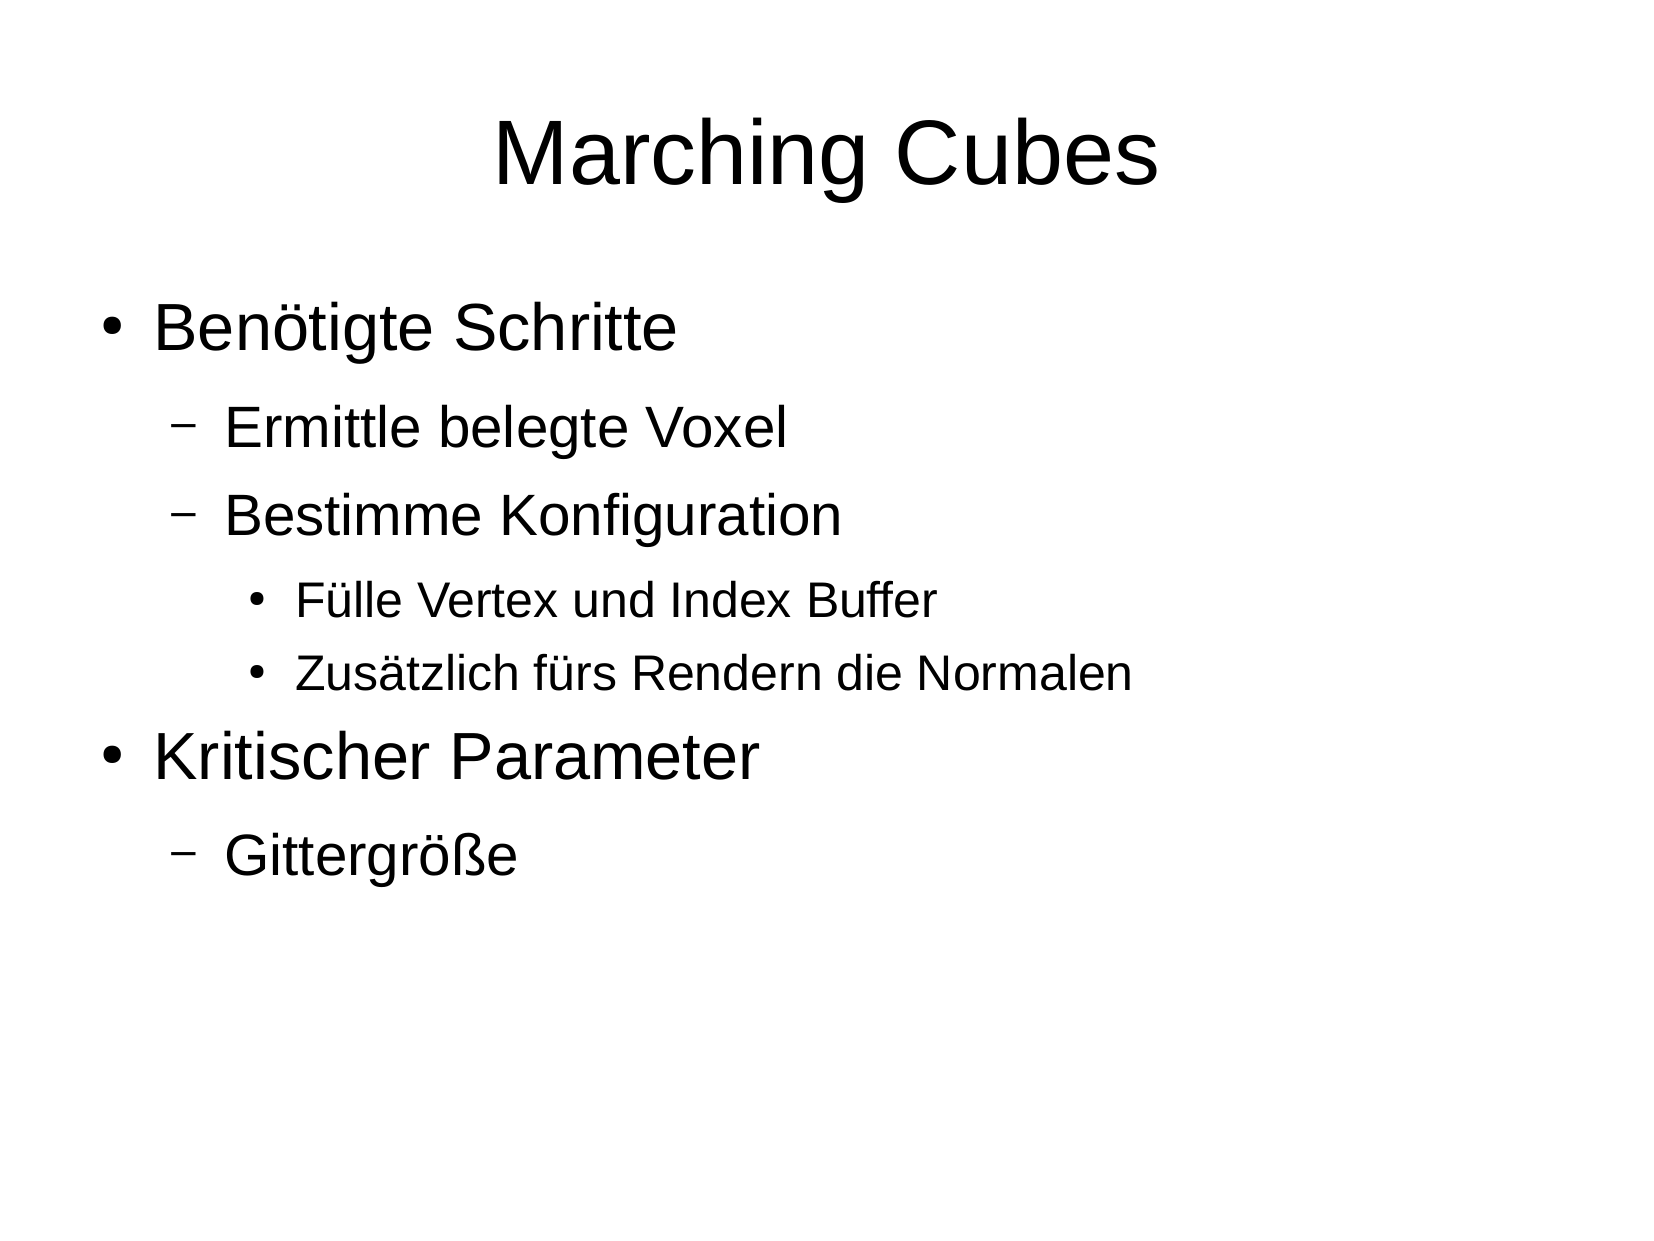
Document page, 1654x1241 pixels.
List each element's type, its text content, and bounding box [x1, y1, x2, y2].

list Benötigte Schritte Ermittle belegte Voxel Bestimme Konfiguration Fülle Vertex und Index Buffer Zusätzlich fürs Rendern die Normalen Kritischer Parameter Gittergröße [82, 290, 1538, 1010]
title Marching Cubes [82, 49, 1571, 257]
